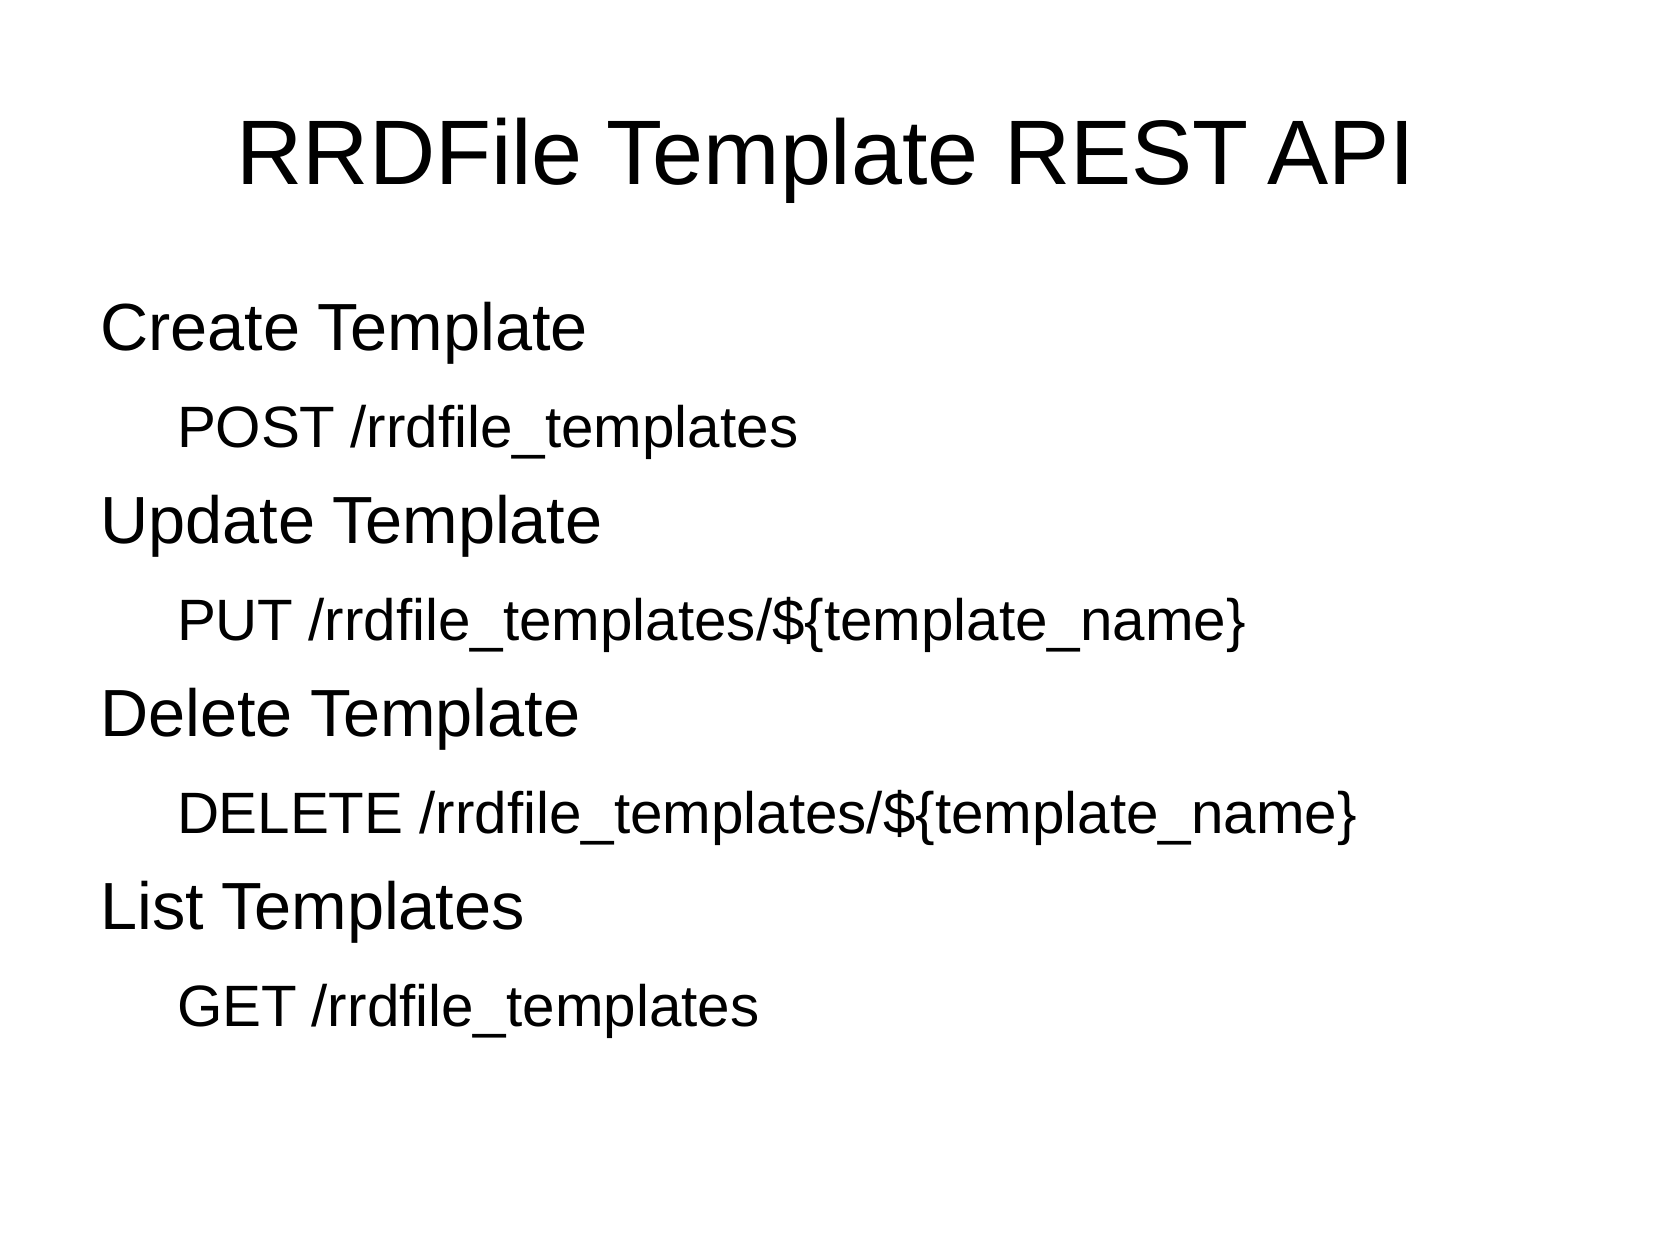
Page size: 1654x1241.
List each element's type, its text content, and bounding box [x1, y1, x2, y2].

list Create Template POST /rrdfile_templates Update Template PUT /rrdfile_templates/${template_name} Delete Template DELETE /rrdfile_templates/${template_name} List Templates GET /rrdfile_templates [82, 290, 1571, 1102]
title RRDFile Template REST API [82, 56, 1571, 250]
